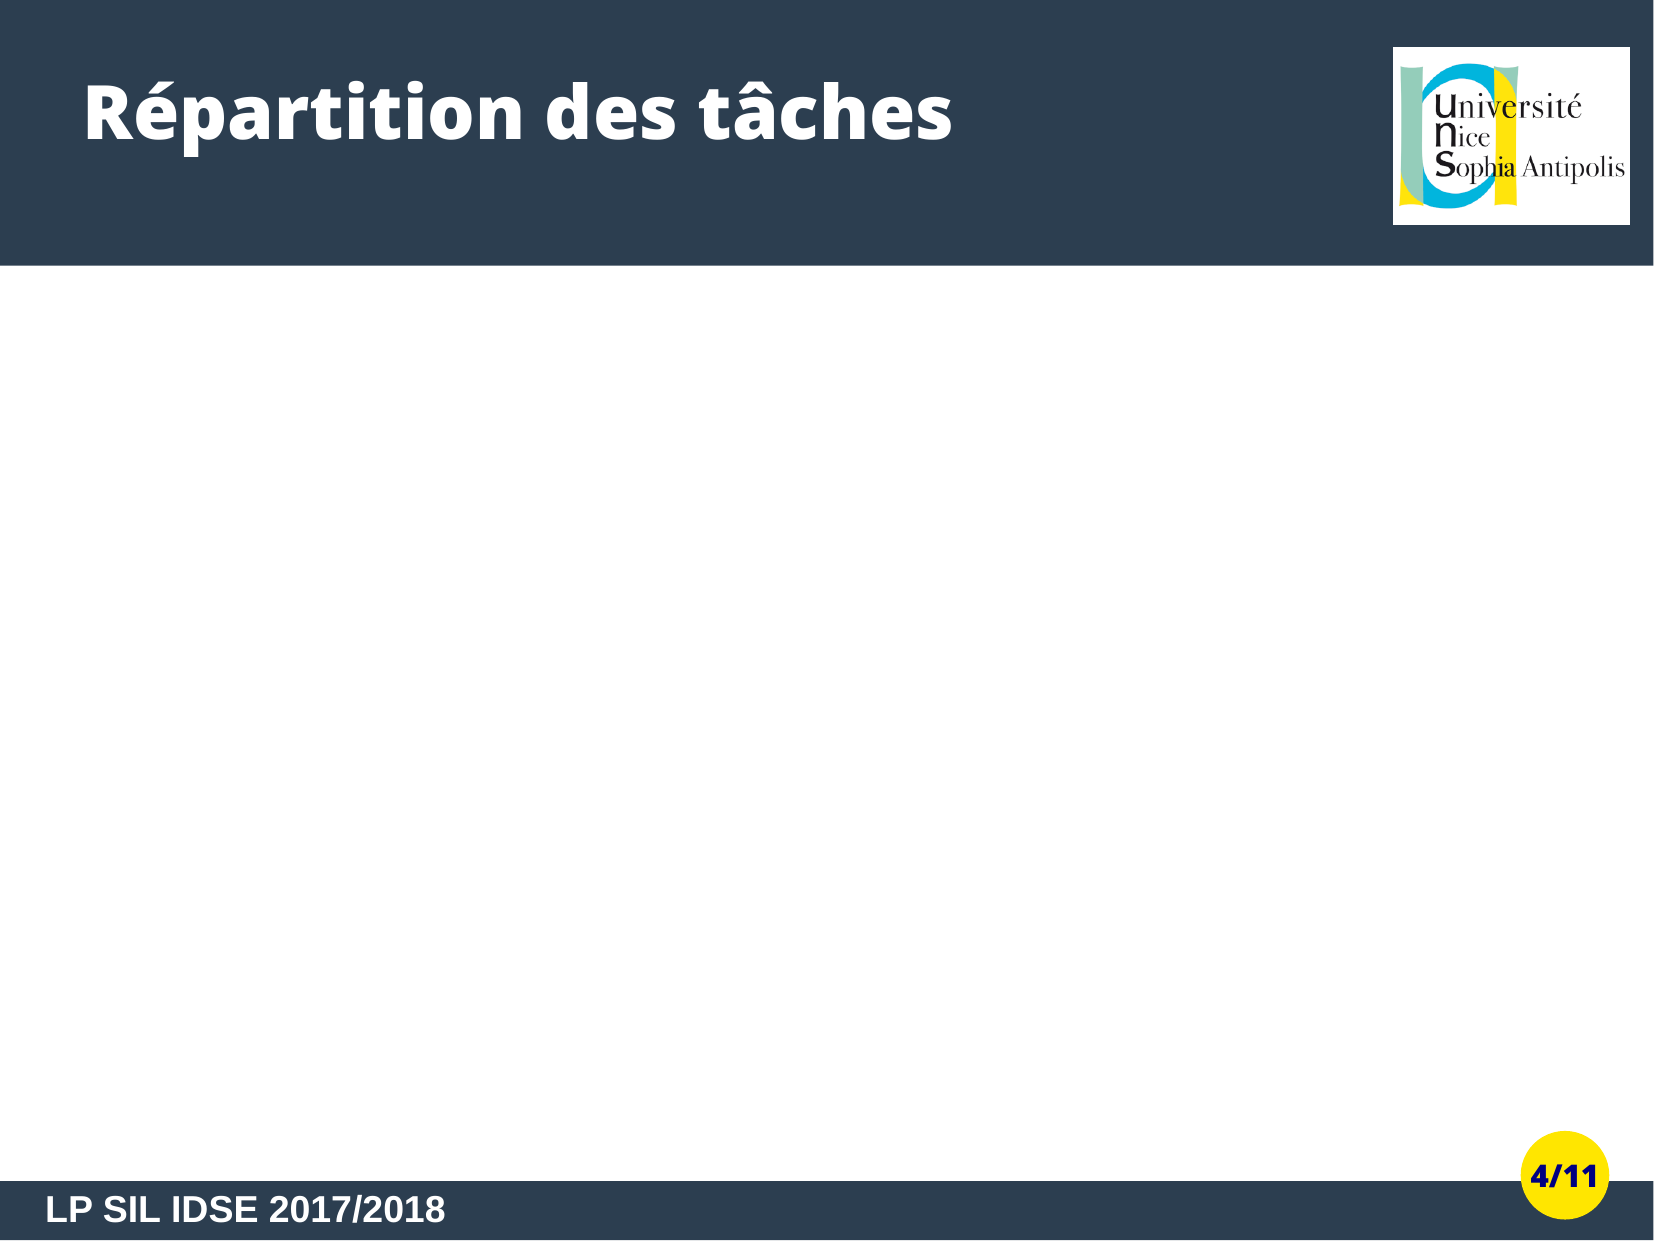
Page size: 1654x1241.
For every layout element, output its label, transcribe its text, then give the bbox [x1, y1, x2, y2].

picture [1393, 47, 1630, 225]
title Répartition des tâches [82, 49, 1430, 172]
